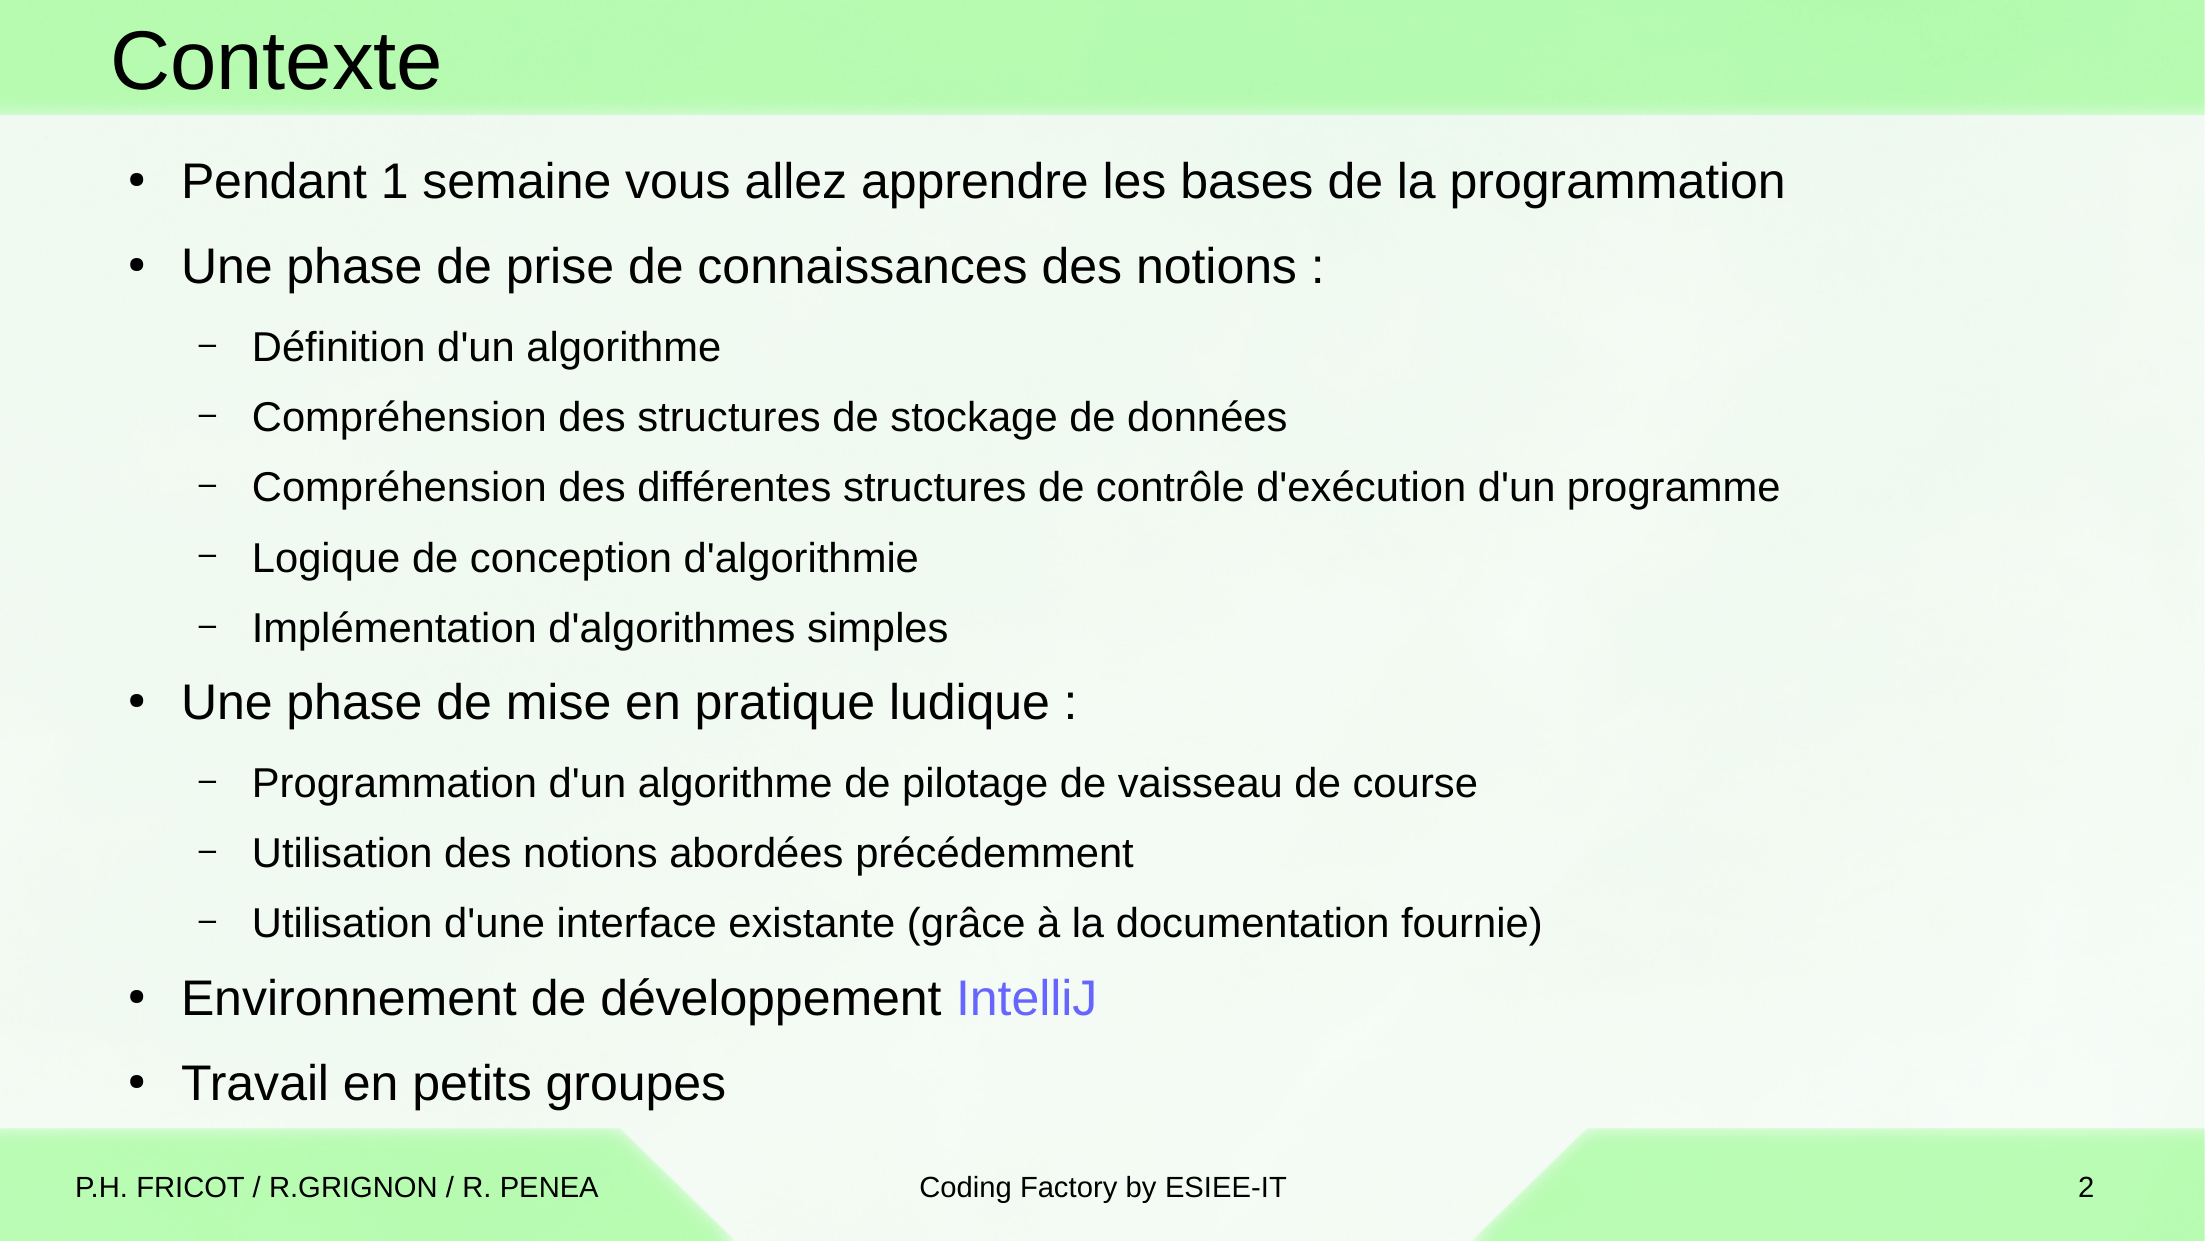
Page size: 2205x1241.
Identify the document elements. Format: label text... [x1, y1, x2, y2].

list Pendant 1 semaine vous allez apprendre les bases de la programmation Une phase de prise de connaissances des notions : Définition d'un algorithme Compréhension des structures de stockage de données Compréhension des différentes structures de contrôle d'exécution d'un programme Logique de conception d'algorithmie Implémentation d'algorithmes simples Une phase de mise en pratique ludique : Programmation d'un algorithme de pilotage de vaisseau de course Utilisation des notions abordées précédemment Utilisation d'une interface existante (grâce à la documentation fournie) Environnement de développement IntelliJ Travail en petits groupes [110, 224, 2095, 1114]
picture [0, 0, 2205, 1241]
title Contexte [110, 49, 2095, 224]
